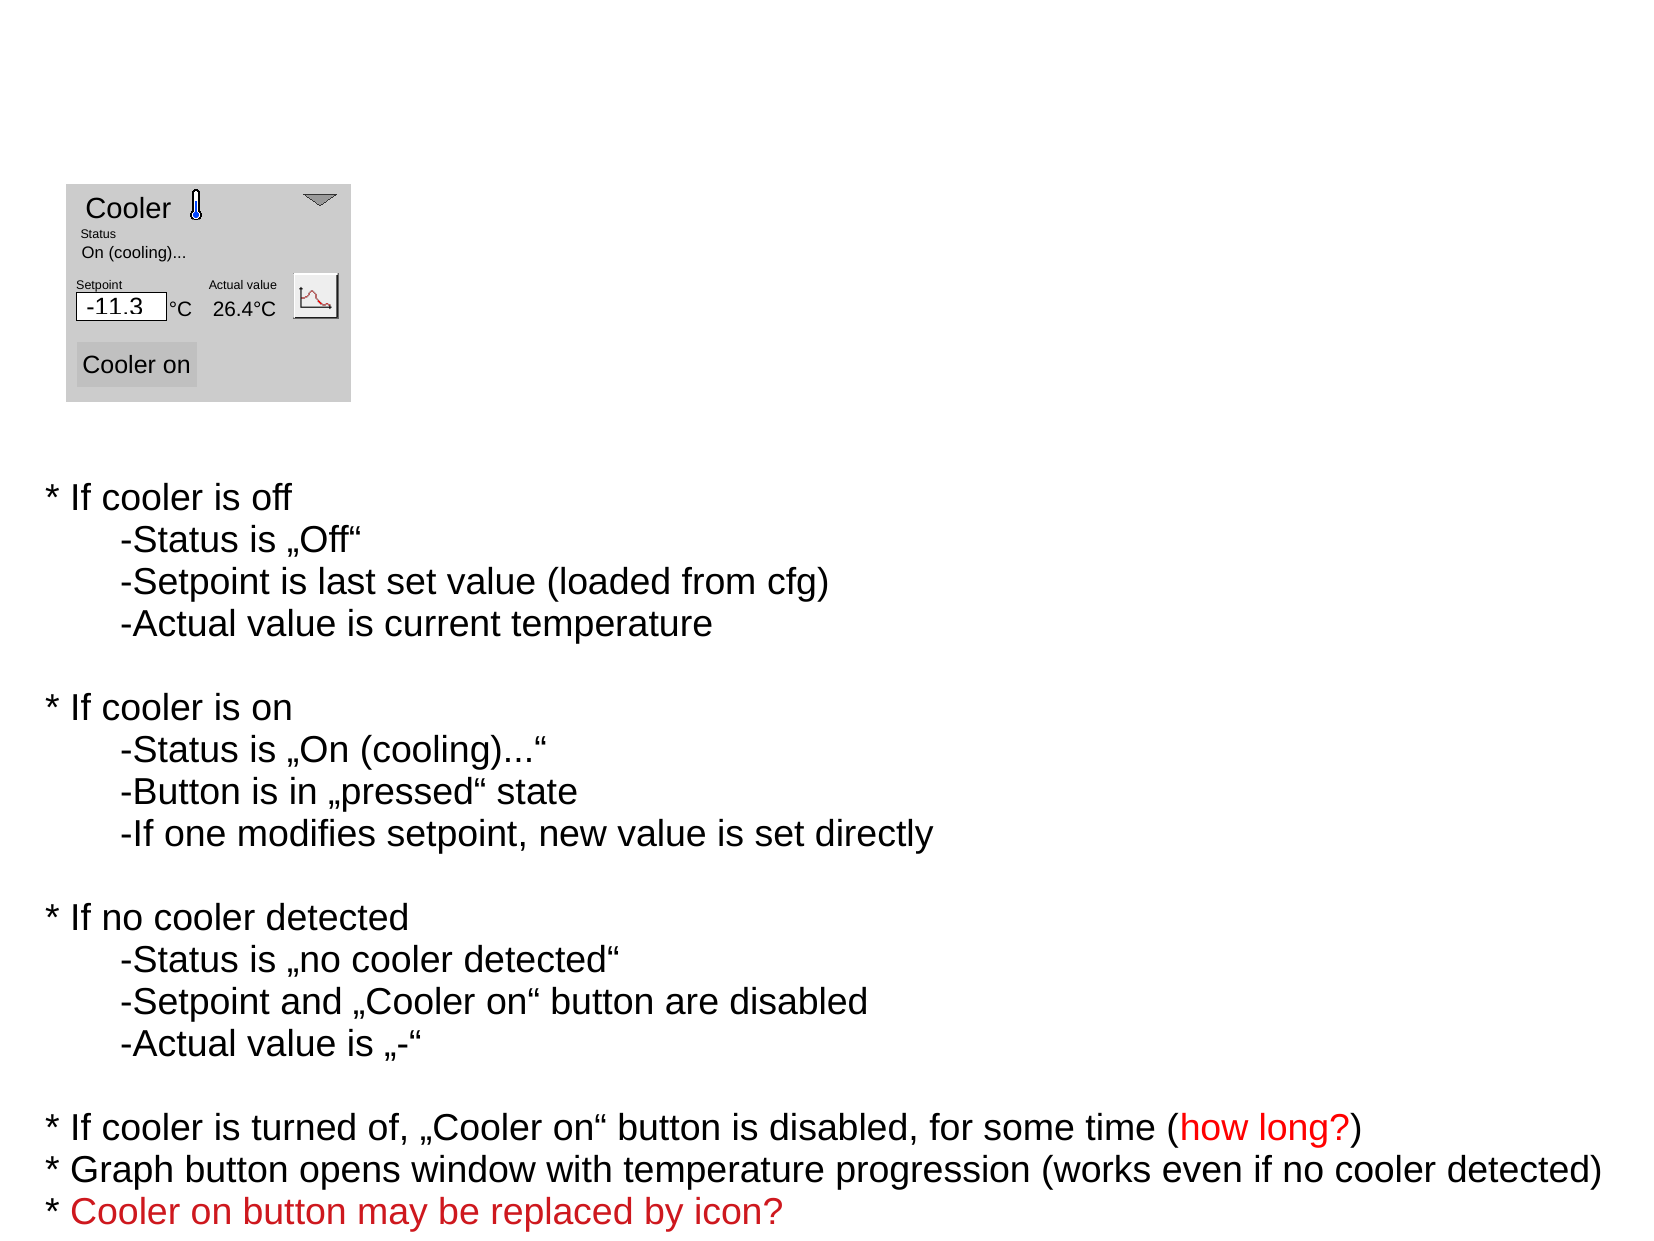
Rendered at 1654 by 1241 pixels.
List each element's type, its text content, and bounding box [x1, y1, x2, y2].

text_box Setpoint [61, 270, 194, 298]
picture [297, 279, 334, 317]
text_box On (cooling)... [66, 235, 322, 267]
text_box Actual value [194, 270, 360, 298]
text_box 26.4°C [198, 290, 305, 325]
text_box [66, 184, 70, 219]
text_box [66, 184, 351, 270]
text_box Status [65, 219, 205, 247]
text_box [295, 275, 336, 317]
text_box * If cooler is off -Status is „Off“ -Setpoint is last set value (loaded from cfg) -Actual value is current temperature * If cooler is on -Status is „On (cooling)...“ -Button is in „pressed“ state -If one modifies setpoint, new value is set directly * If no cooler detected -Status is „no cooler detected“ -Setpoint and „Cooler on“ button are disabled -Actual value is „-“ * If cooler is turned of, „Cooler on“ button is disabled, for some time (how long?) * Graph button opens window with temperature progression (works even if no cooler detected) * Cooler on button may be replaced by icon? [30, 469, 1625, 1119]
text_box [66, 273, 351, 402]
text_box Cooler [70, 184, 262, 228]
picture [180, 189, 211, 220]
text_box °C [154, 290, 198, 325]
